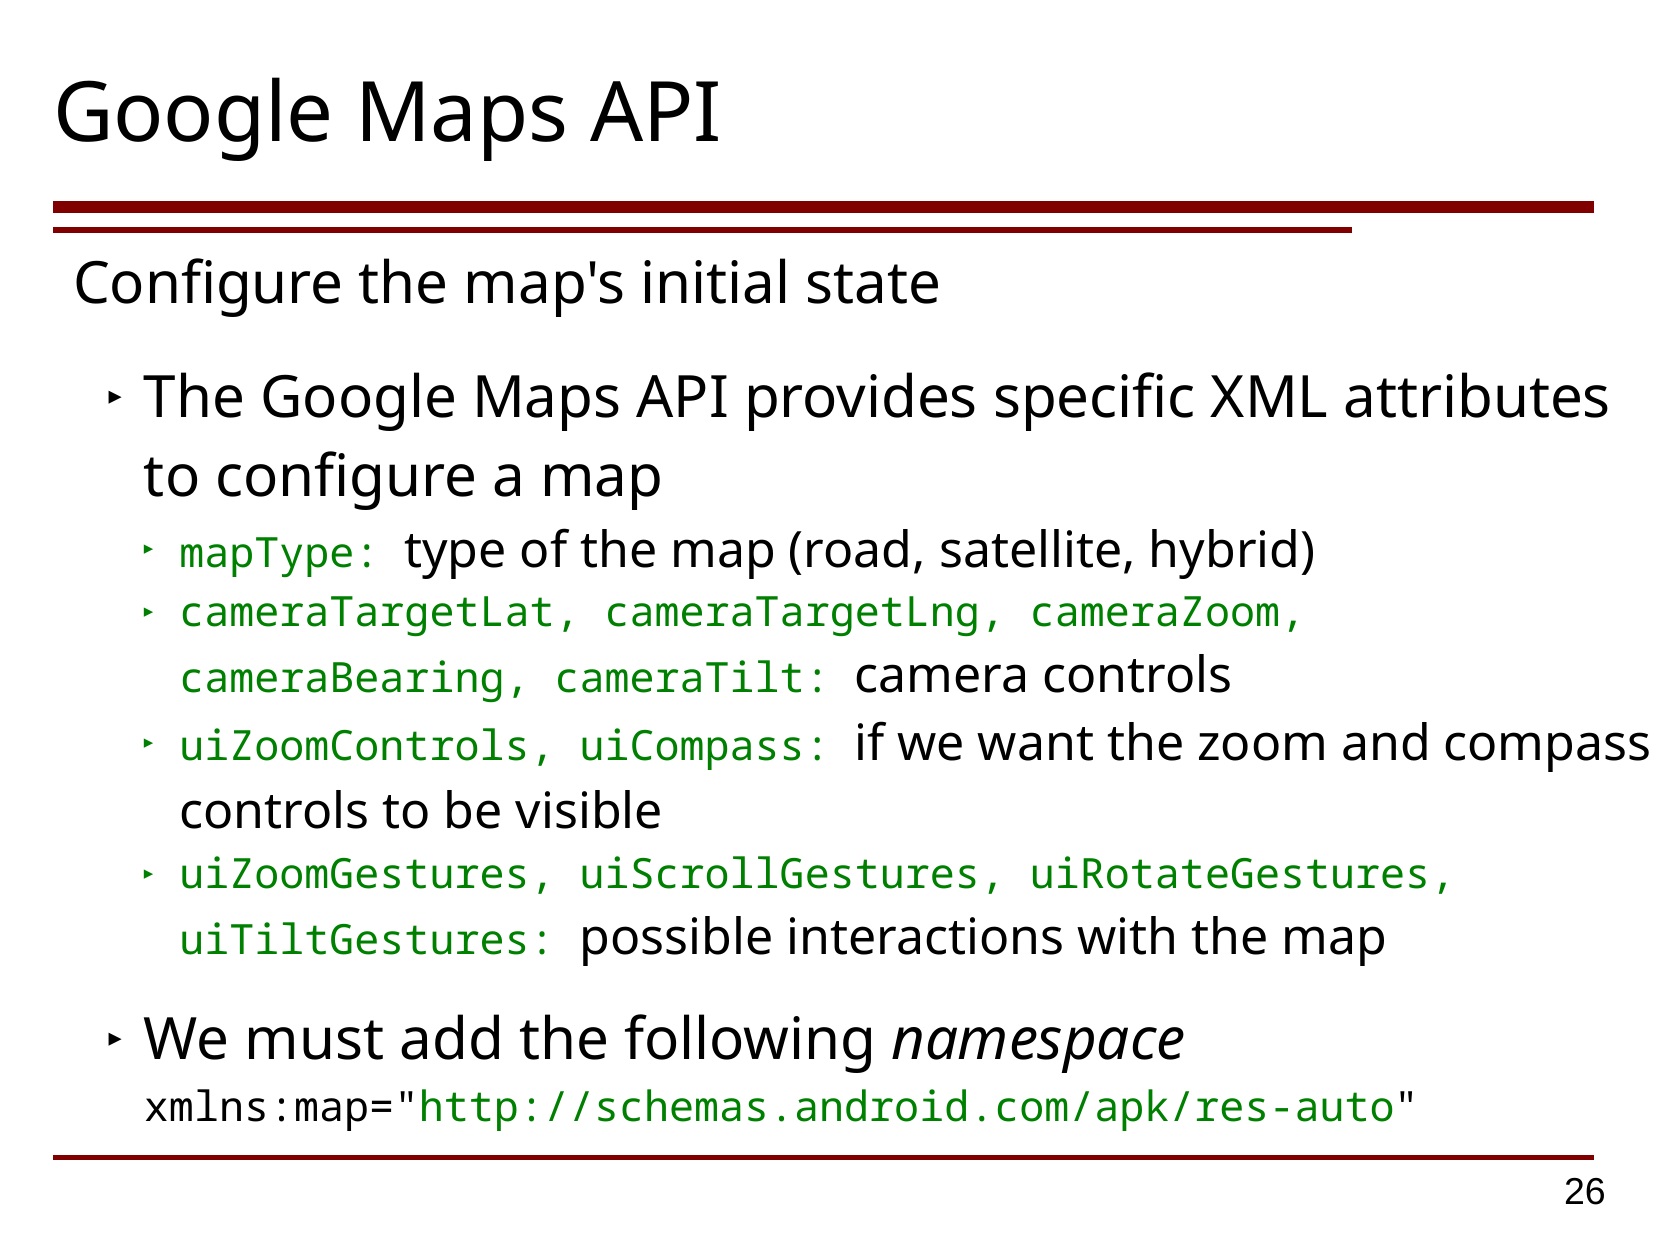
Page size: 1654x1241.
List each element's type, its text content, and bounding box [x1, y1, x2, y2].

subtitle Google Maps API [53, 48, 1542, 172]
text_box Configure the map's initial state The Google Maps API provides specific XML attributes to configure a map mapType: type of the map (road, satellite, hybrid) cameraTargetLat, cameraTargetLng, cameraZoom, cameraBearing, cameraTilt: camera controls uiZoomControls, uiCompass: if we want the zoom and compass controls to be visible uiZoomGestures, uiScrollGestures, uiRotateGestures, uiTiltGestures: possible interactions with the map We must add the following namespace xmlns:map="http://schemas.android.com/apk/res-auto" [58, 234, 1638, 1193]
text_box <número> [35, 1163, 1654, 1221]
